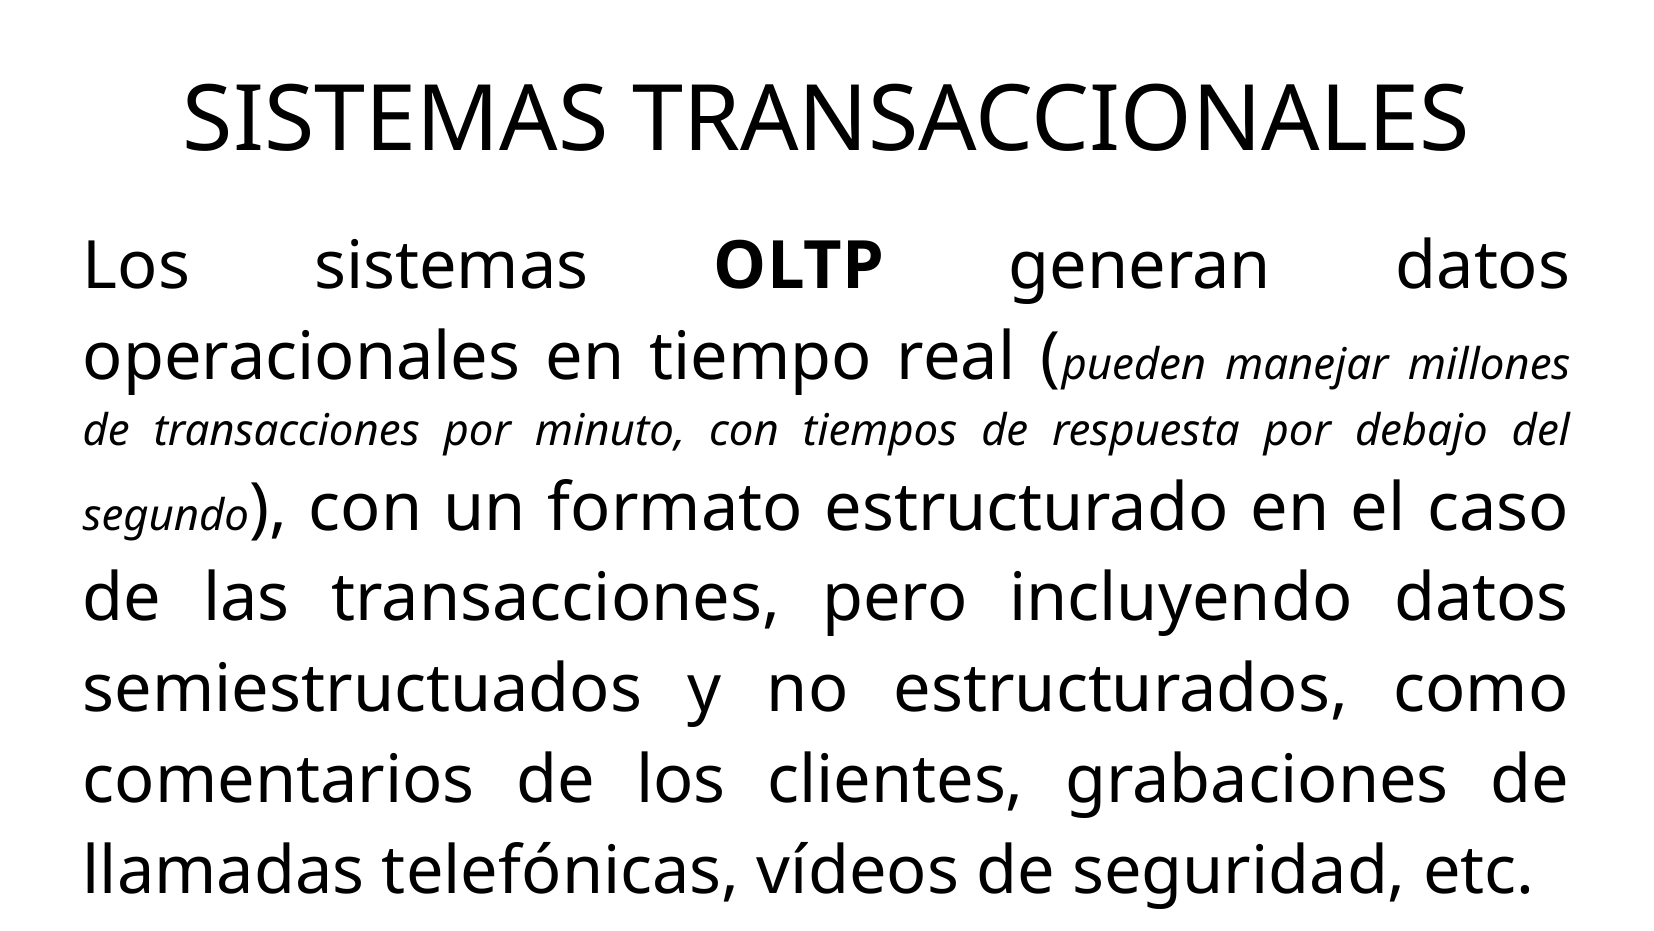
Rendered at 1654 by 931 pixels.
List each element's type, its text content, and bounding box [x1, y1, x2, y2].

list Los sistemas OLTP generan datos operacionales en tiempo real (pueden manejar millones de transacciones por minuto, con tiempos de respuesta por debajo del segundo), con un formato estructurado en el caso de las transacciones, pero incluyendo datos semiestructuados y no estructurados, como comentarios de los clientes, grabaciones de llamadas telefónicas, vídeos de seguridad, etc. [82, 217, 1571, 916]
title SISTEMAS TRANSACCIONALES [82, 37, 1571, 193]
